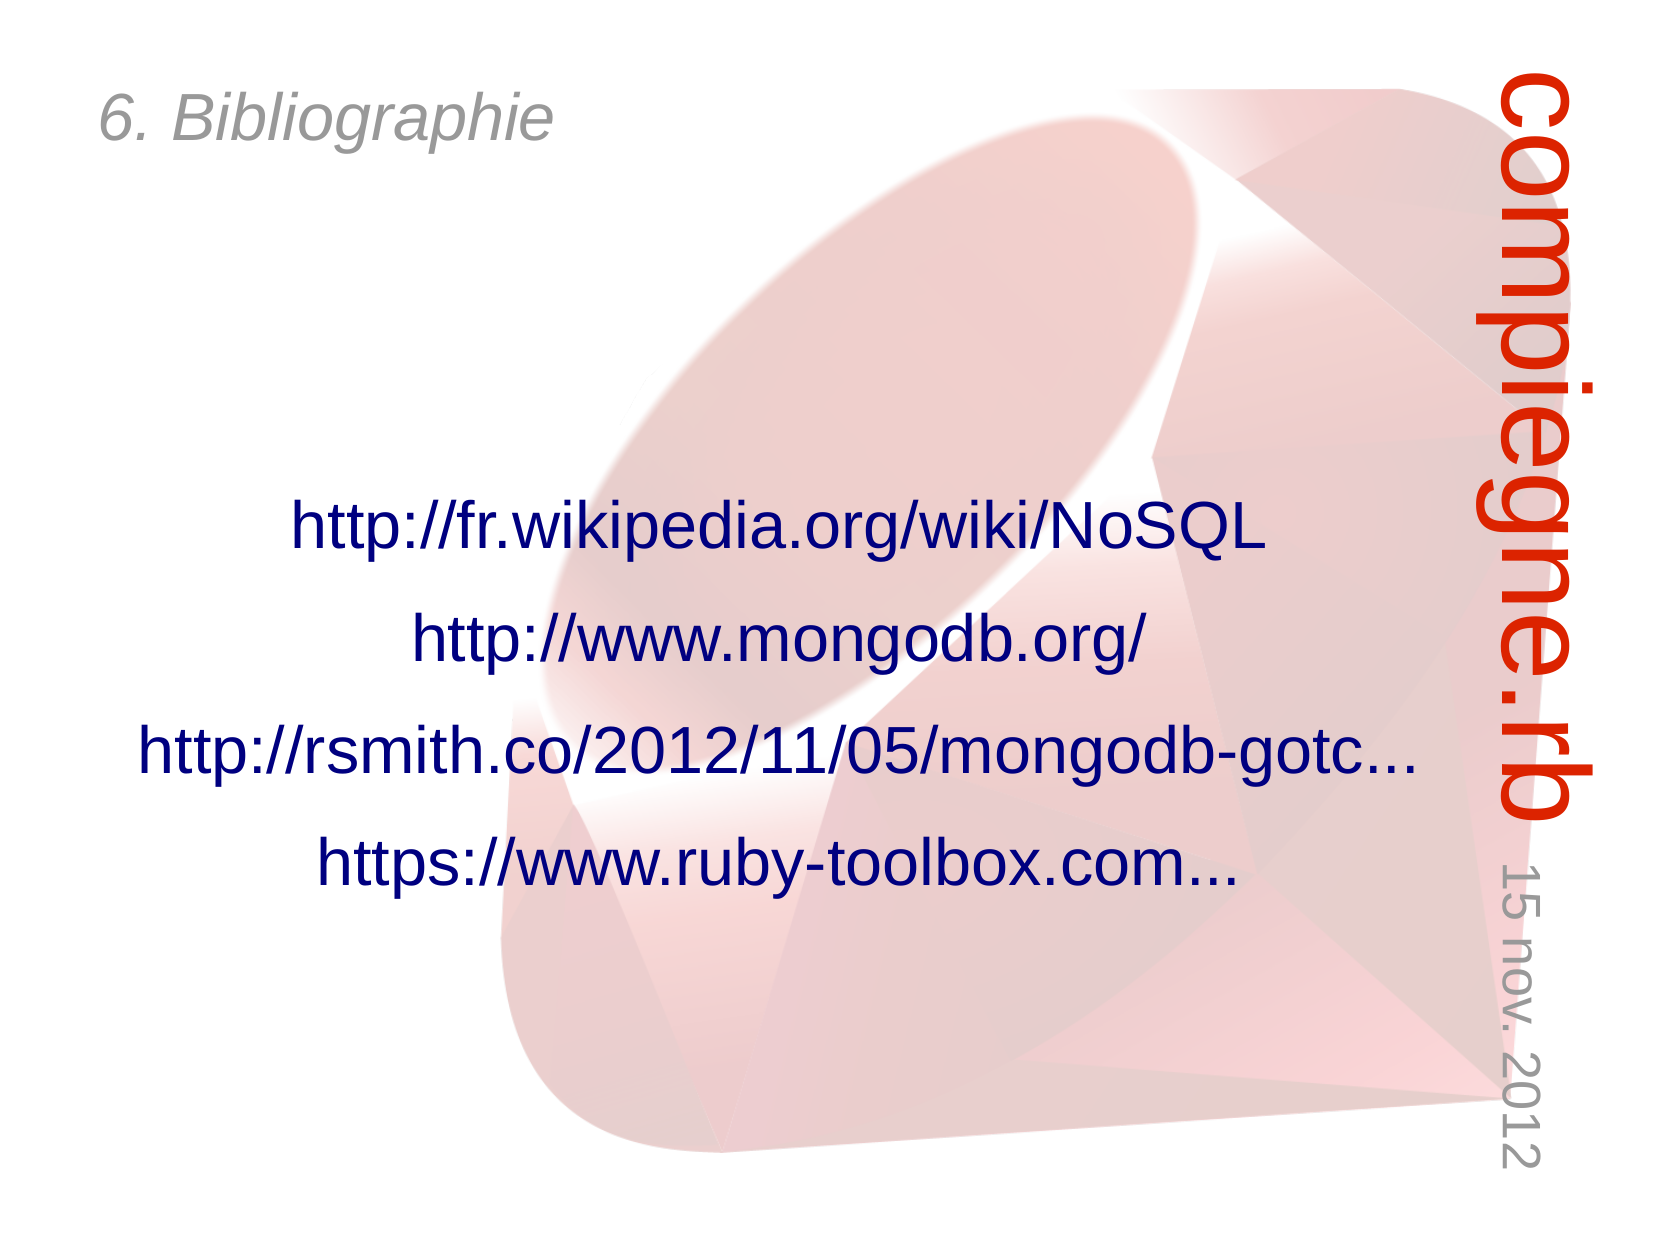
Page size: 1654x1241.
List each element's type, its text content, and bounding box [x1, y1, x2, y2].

text_box 6. Bibliographie [82, 73, 1090, 166]
title compiegne.rb 15 nov. 2012 [1442, 23, 1650, 1217]
picture [484, 64, 1442, 188]
subtitle http://fr.wikipedia.org/wiki/NoSQL http://www.mongodb.org/ http://rsmith.co/2012/11/05/mongodb-gotc... https://www.ruby-toolbox.com... [82, 188, 1477, 1162]
